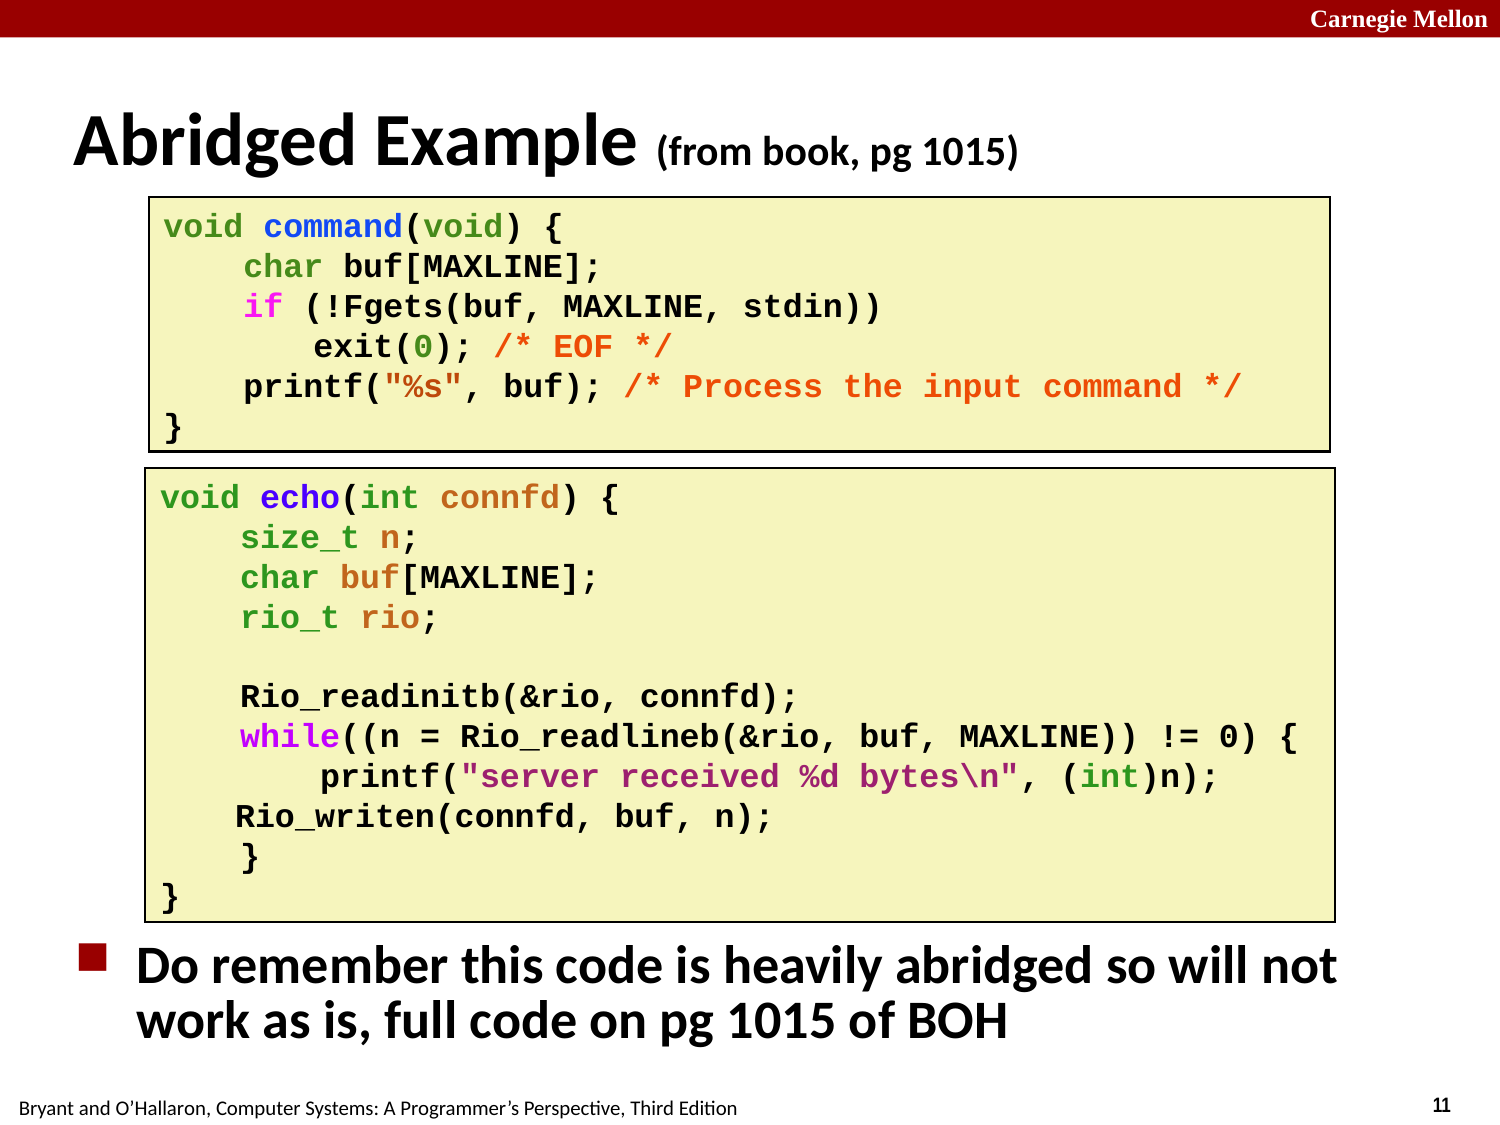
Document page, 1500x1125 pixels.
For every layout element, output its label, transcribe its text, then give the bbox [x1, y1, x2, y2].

list Do remember this code is heavily abridged so will not work as is, full code on pg 1015 of BOH [65, 931, 1361, 1086]
text_box void echo(int connfd) { size_t n; char buf[MAXLINE]; rio_t rio; Rio_readinitb(&rio, connfd); while((n = Rio_readlineb(&rio, buf, MAXLINE)) != 0) { printf("server received %d bytes\n", (int)n); Rio_writen(connfd, buf, n); } } [145, 467, 1336, 922]
title Abridged Example (from book, pg 1015) [58, 72, 1304, 198]
text_box void command(void) { char buf[MAXLINE]; if (!Fgets(buf, MAXLINE, stdin)) exit(0); /* EOF */ printf("%s", buf); /* Process the input command */ } [148, 197, 1331, 452]
